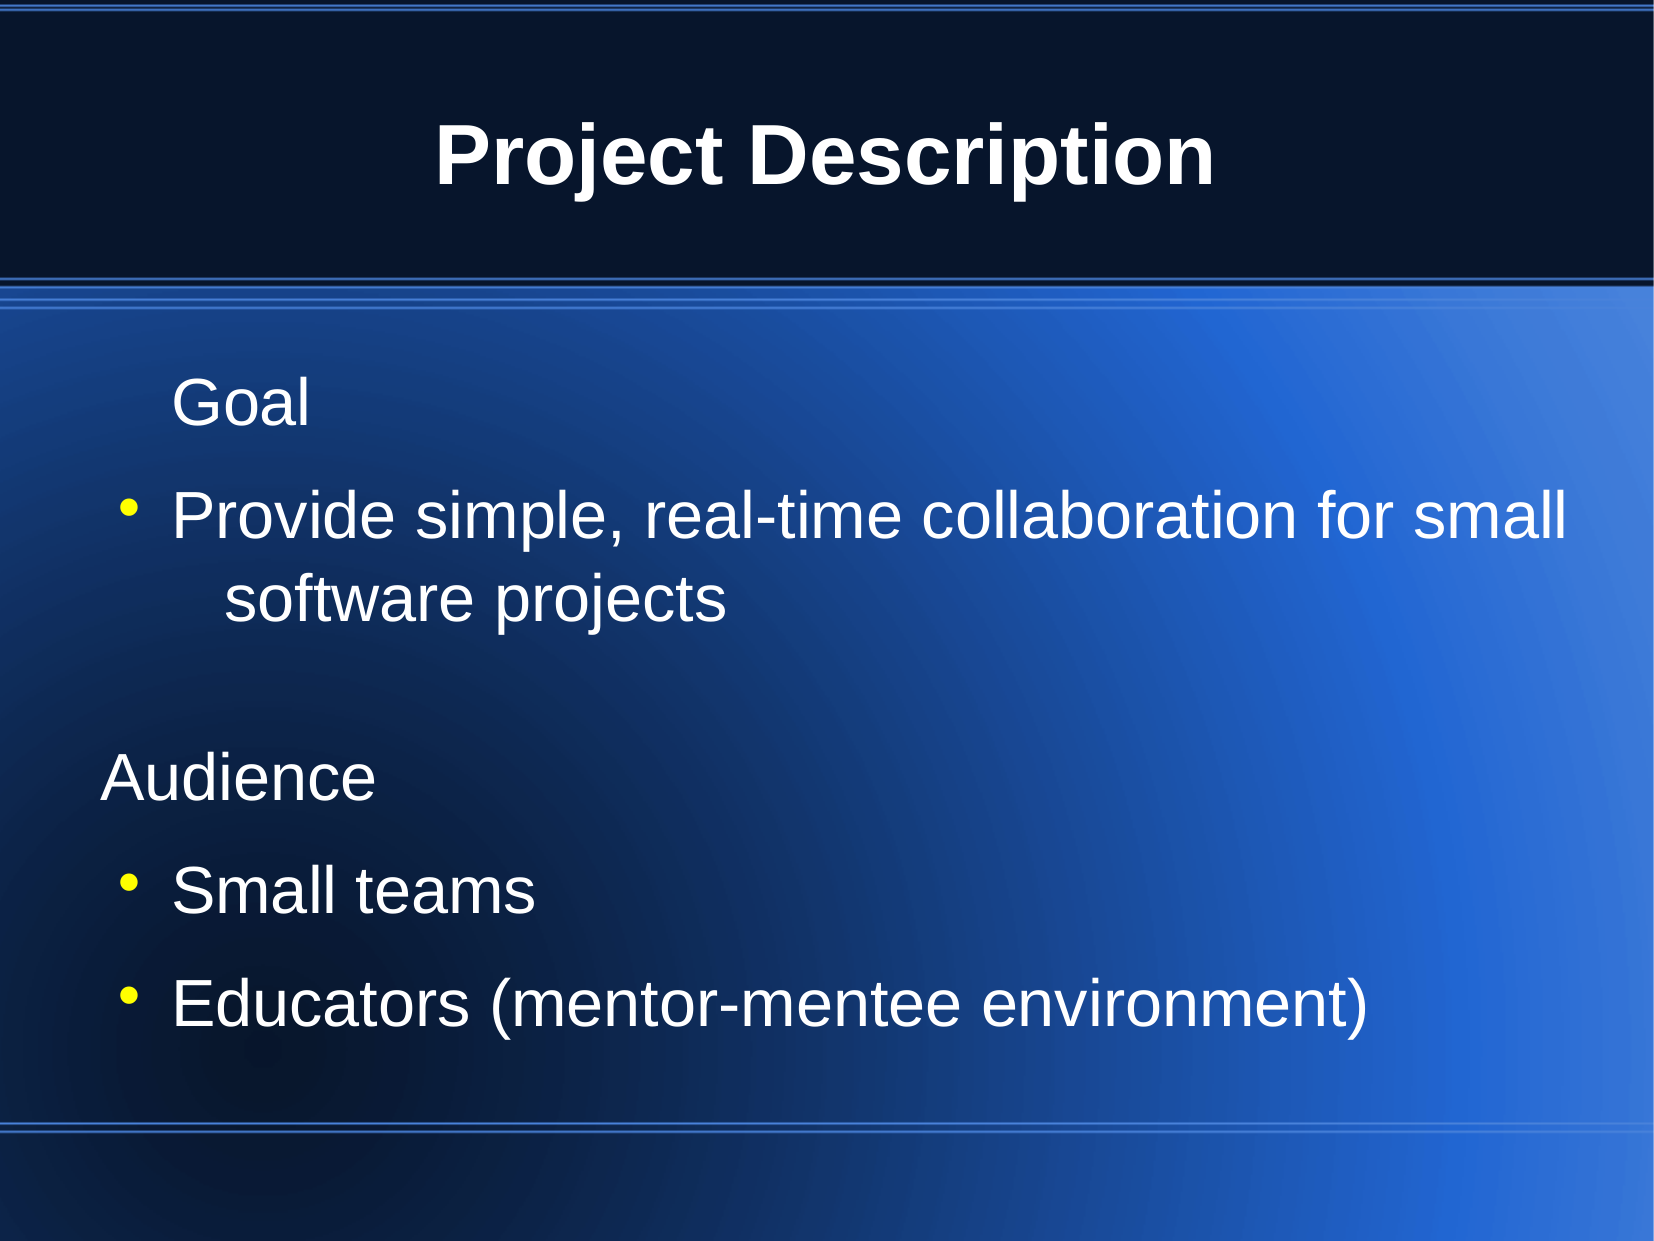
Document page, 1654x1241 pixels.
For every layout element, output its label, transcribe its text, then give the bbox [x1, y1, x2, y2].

title Project Description [82, 49, 1571, 257]
text_box Audience Small teams Educators (mentor-mentee environment) [82, 730, 1571, 1074]
list Goal Provide simple, real-time collaboration for small software projects [82, 355, 1571, 699]
